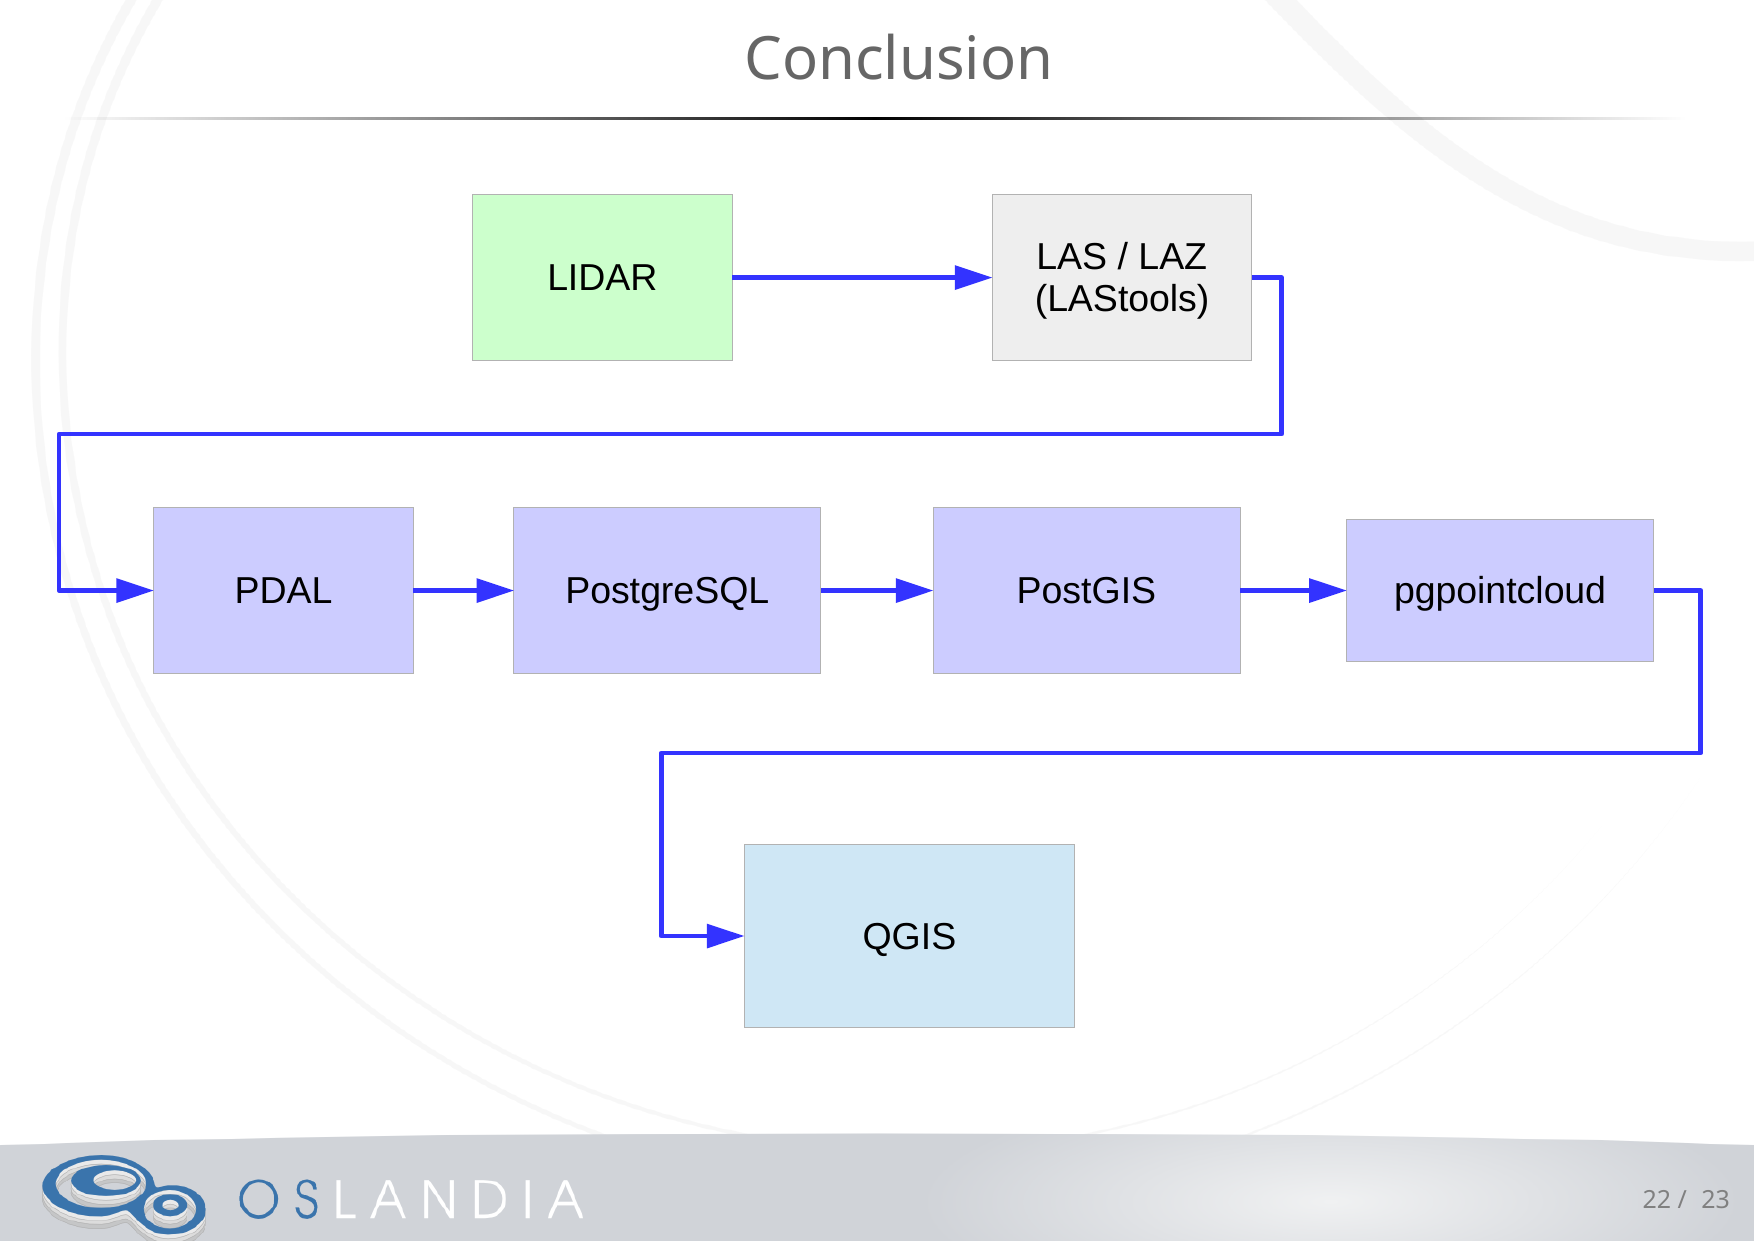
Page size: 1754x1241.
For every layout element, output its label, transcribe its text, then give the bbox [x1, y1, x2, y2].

text_box PostgreSQL [513, 507, 821, 674]
text_box PostGIS [933, 507, 1241, 674]
text_box QGIS [744, 844, 1075, 1028]
picture [0, 0, 1754, 1241]
title Conclusion [31, 14, 1754, 98]
text_box LIDAR [472, 194, 733, 361]
text_box pgpointcloud [1346, 519, 1654, 662]
text_box LAS / LAZ (LAStools) [992, 194, 1252, 361]
text_box PDAL [153, 507, 414, 674]
